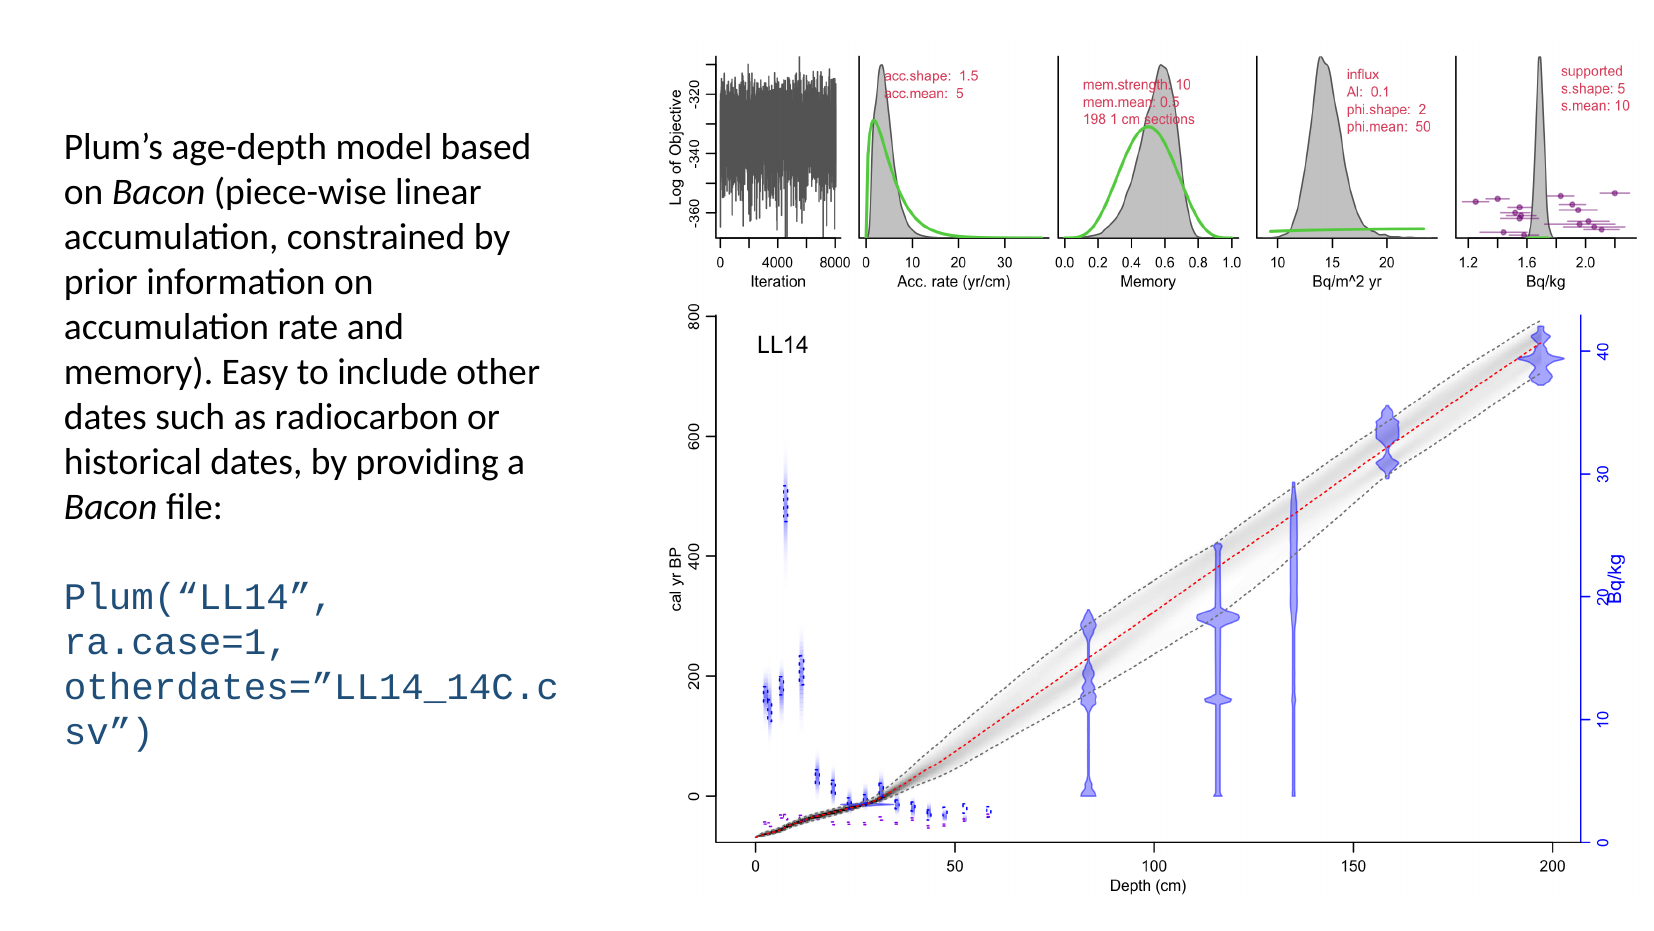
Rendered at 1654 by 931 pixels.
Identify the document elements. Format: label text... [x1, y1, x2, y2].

picture [660, 37, 1654, 900]
text_box Plum’s age-depth model based on Bacon (piece-wise linear accumulation, constrained by prior information on accumulation rate and memory). Easy to include other dates such as radiocarbon or historical dates, by providing a Bacon file: Plum(“LL14”, ra.case=1, otherdates=”LL14_14C.csv”) [49, 114, 576, 805]
